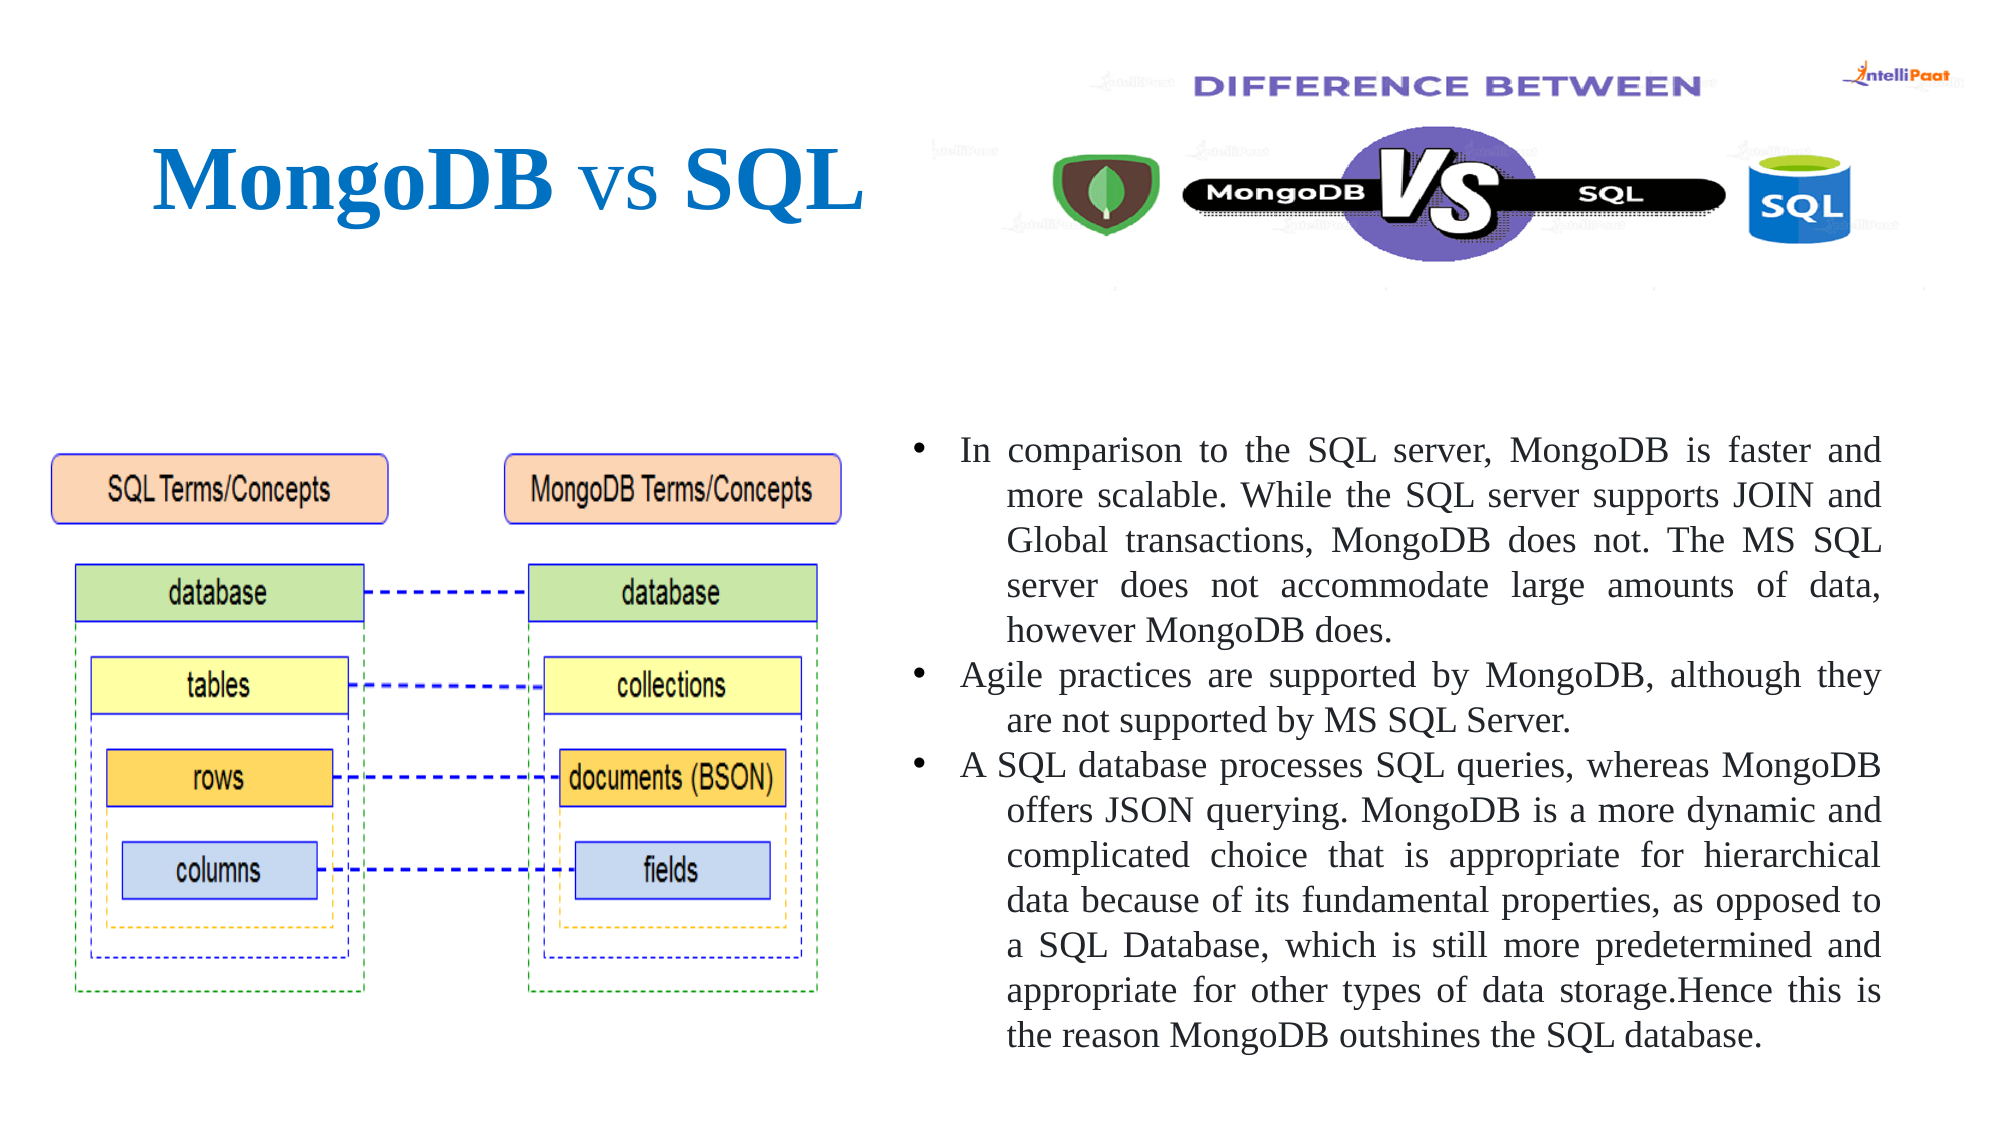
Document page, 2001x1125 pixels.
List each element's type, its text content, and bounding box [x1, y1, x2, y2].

picture [932, 53, 1964, 291]
title MongoDB vs SQL [137, 53, 1974, 306]
picture [33, 411, 861, 1055]
text_box In comparison to the SQL server, MongoDB is faster and more scalable. While the SQL server supports JOIN and Global transactions, MongoDB does not. The MS SQL server does not accommodate large amounts of data, however MongoDB does. Agile practices are supported by MongoDB, although they are not supported by MS SQL Server. A SQL database processes SQL queries, whereas MongoDB offers JSON querying. MongoDB is a more dynamic and complicated choice that is appropriate for hierarchical data because of its fundamental properties, as opposed to a SQL Database, which is still more predetermined and appropriate for other types of data storage.Hence this is the reason MongoDB outshines the SQL database. [897, 417, 1898, 1069]
